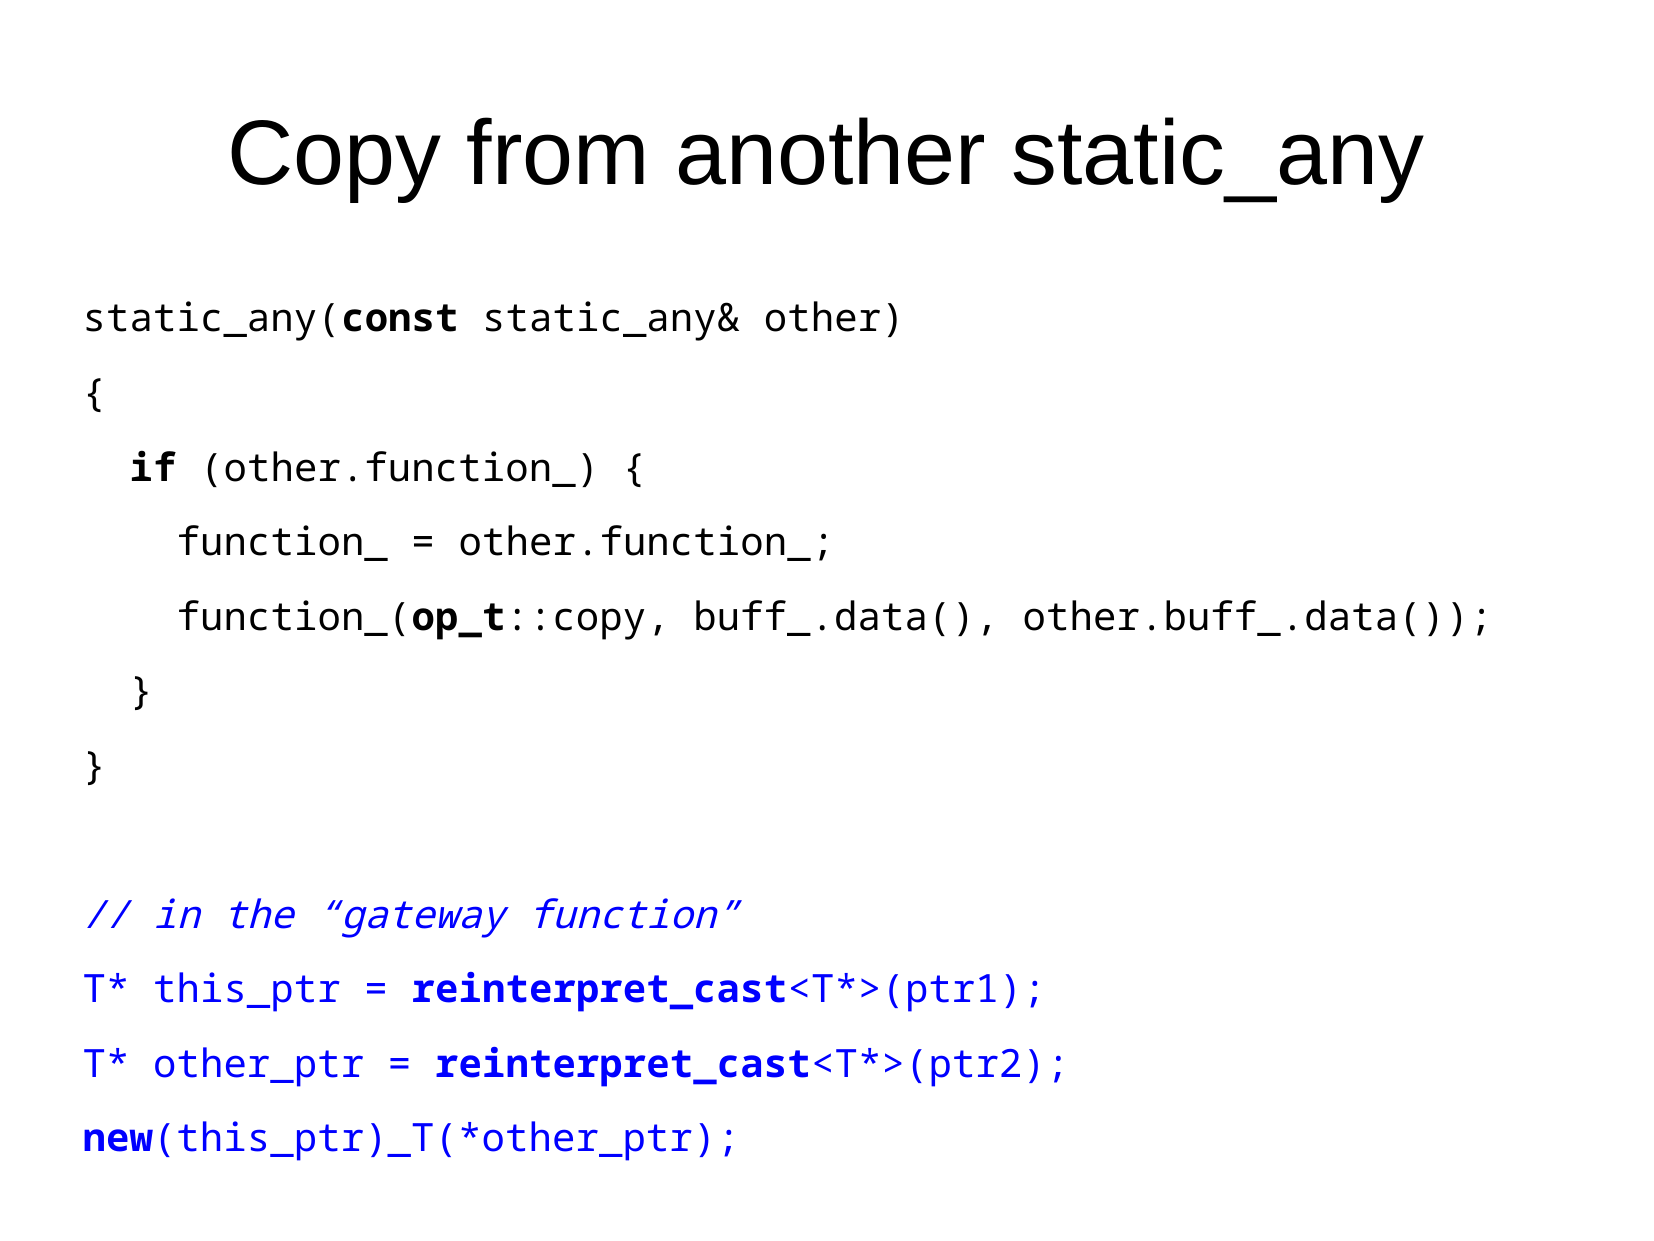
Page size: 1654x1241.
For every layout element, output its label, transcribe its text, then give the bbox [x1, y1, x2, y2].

title Copy from another static_any [82, 49, 1571, 257]
list static_any(const static_any& other) { if (other.function_) { function_ = other.function_; function_(op_t::copy, buff_.data(), other.buff_.data()); } } // in the “gateway function” T* this_ptr = reinterpret_cast<T*>(ptr1); T* other_ptr = reinterpret_cast<T*>(ptr2); new(this_ptr)_T(*other_ptr); [82, 290, 1571, 1171]
